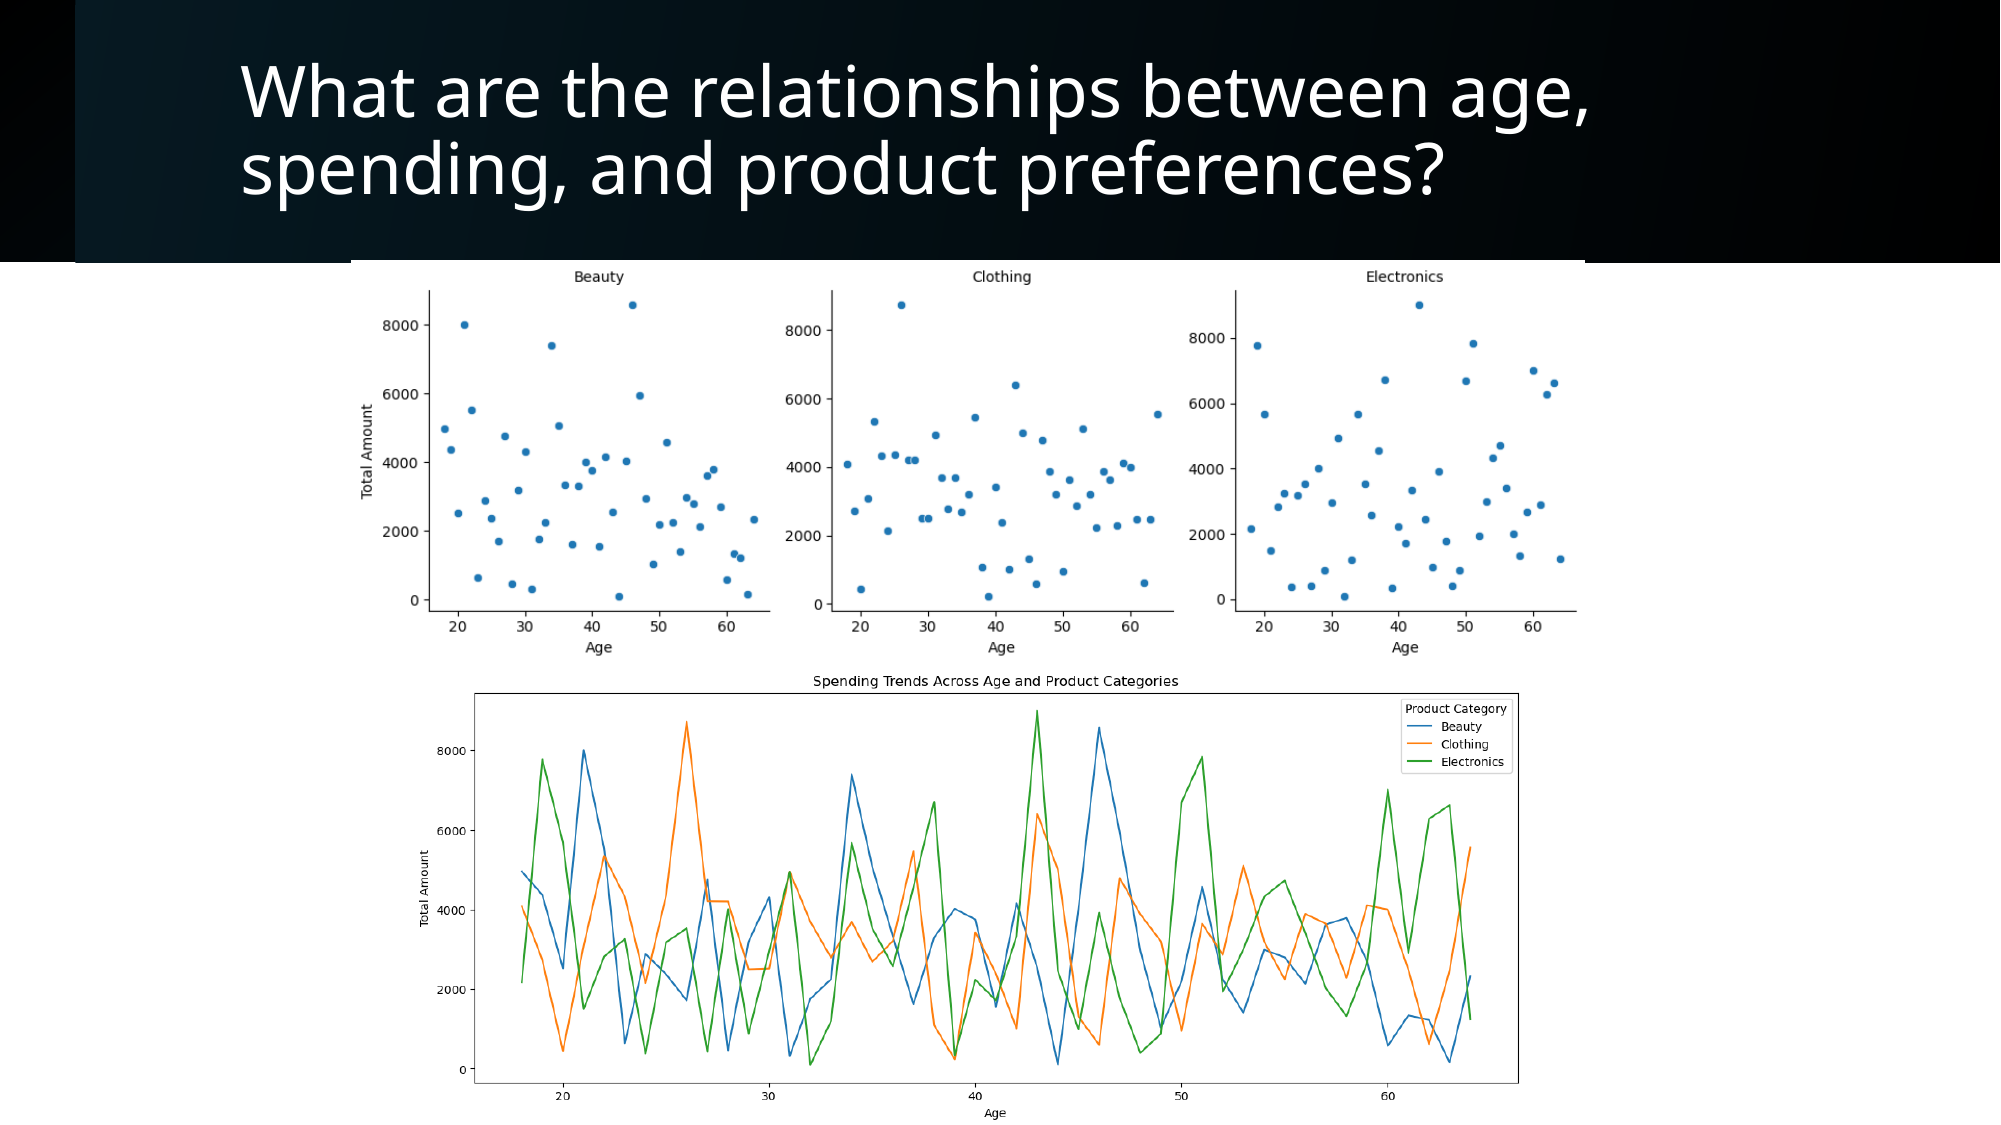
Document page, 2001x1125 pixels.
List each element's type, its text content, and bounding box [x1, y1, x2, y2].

picture [351, 260, 1585, 666]
text_box [0, 0, 2000, 1125]
picture [411, 667, 1525, 1125]
title What are the relationships between age, spending, and product preferences? [225, 48, 1849, 218]
